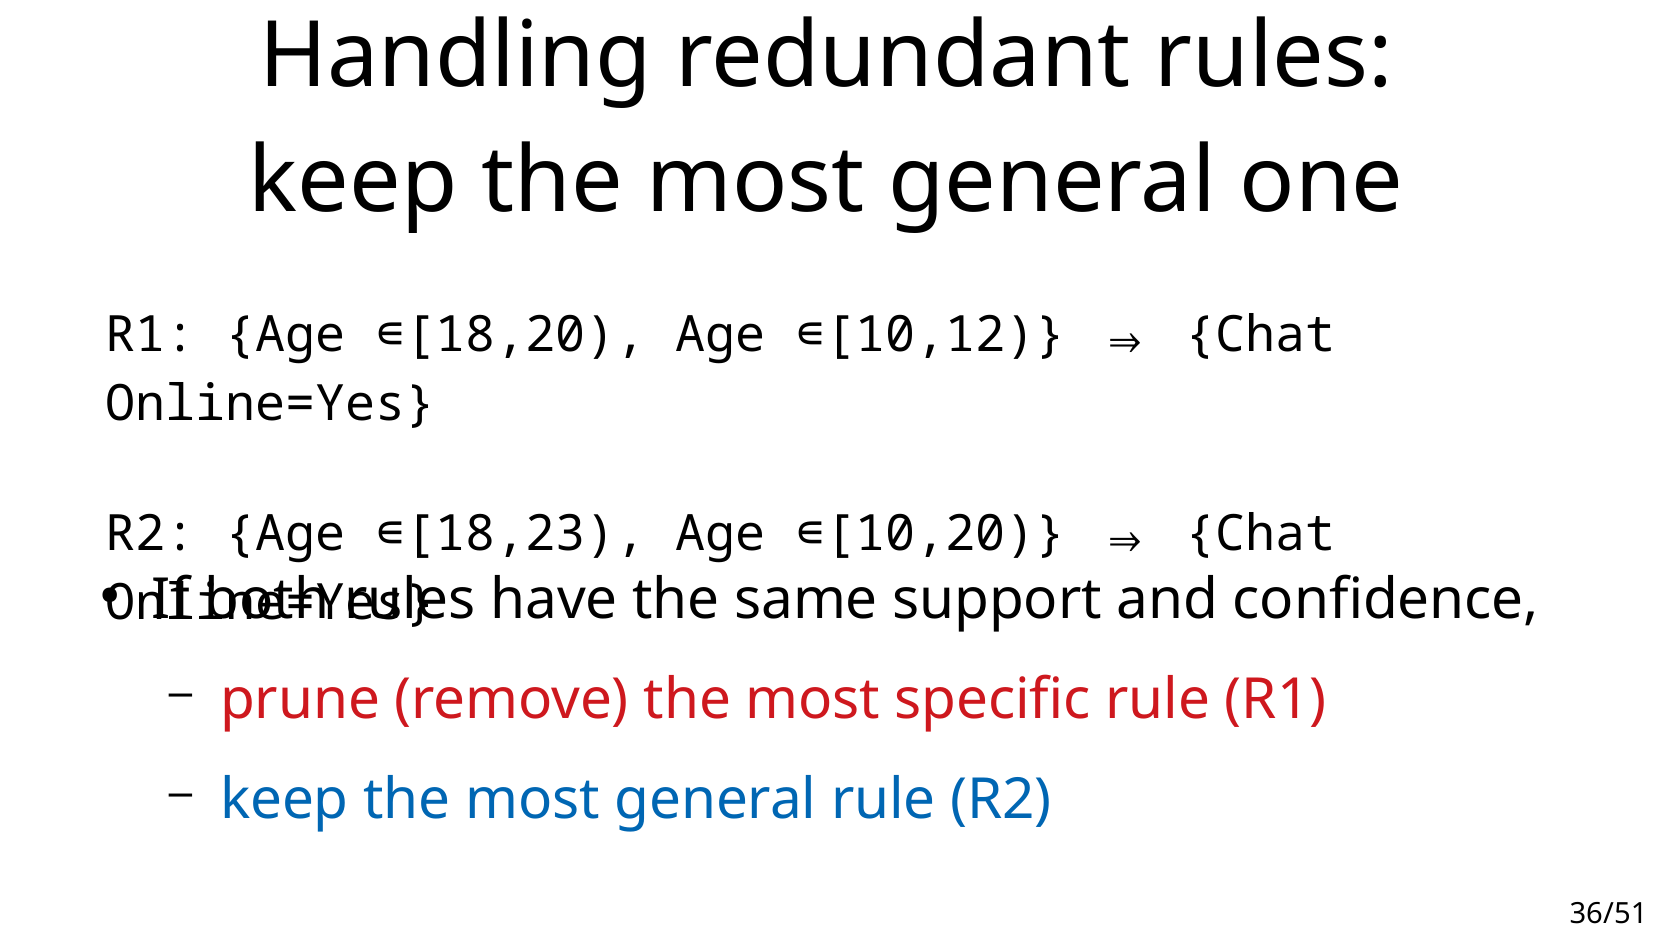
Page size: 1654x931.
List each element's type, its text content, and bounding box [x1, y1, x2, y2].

list If both rules have the same support and confidence, prune (remove) the most specific rule (R1) keep the most general rule (R2) [82, 558, 1571, 905]
text_box R1: {Age ∊[18,20), Age ∊[10,12)} ⇒ {Chat Online=Yes} R2: {Age ∊[18,23), Age ∊[10,20)} ⇒ {Chat Online=Yes} [91, 290, 1602, 592]
title Handling redundant rules: keep the most general one [82, 0, 1571, 243]
